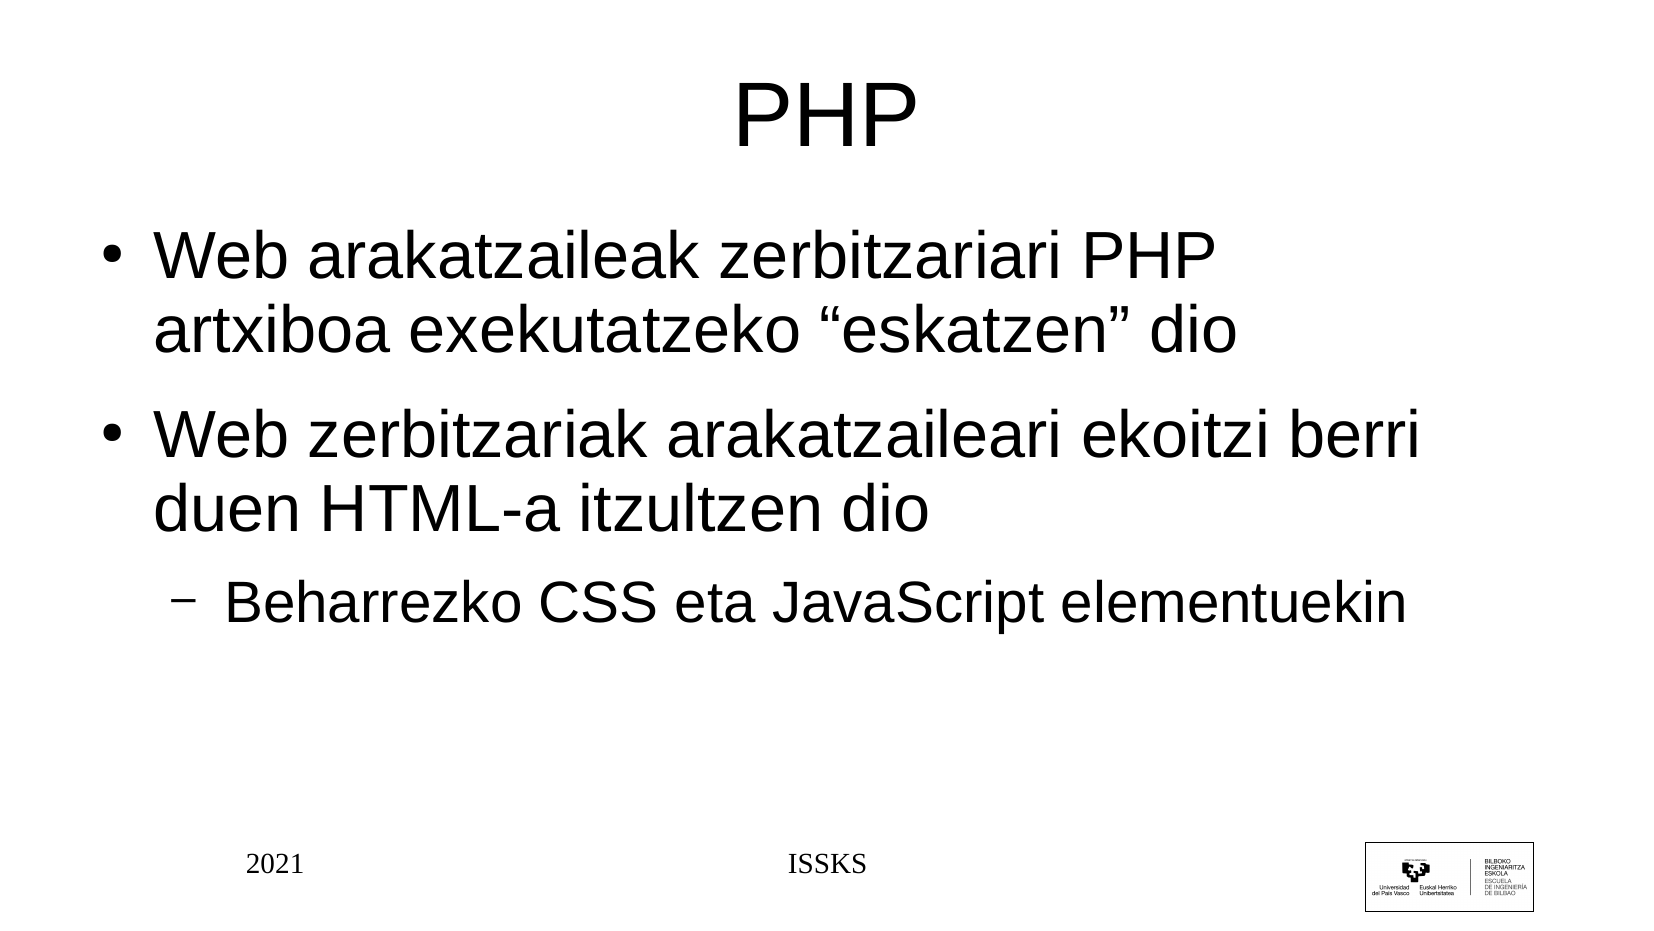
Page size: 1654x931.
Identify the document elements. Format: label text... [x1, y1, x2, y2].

picture [1366, 843, 1533, 911]
list Web arakatzaileak zerbitzariari PHP artxiboa exekutatzeko “eskatzen” dio Web zerbitzariak arakatzaileari ekoitzi berri duen HTML-a itzultzen dio Beharrezko CSS eta JavaScript elementuekin [82, 217, 1456, 766]
title PHP [82, 37, 1571, 193]
